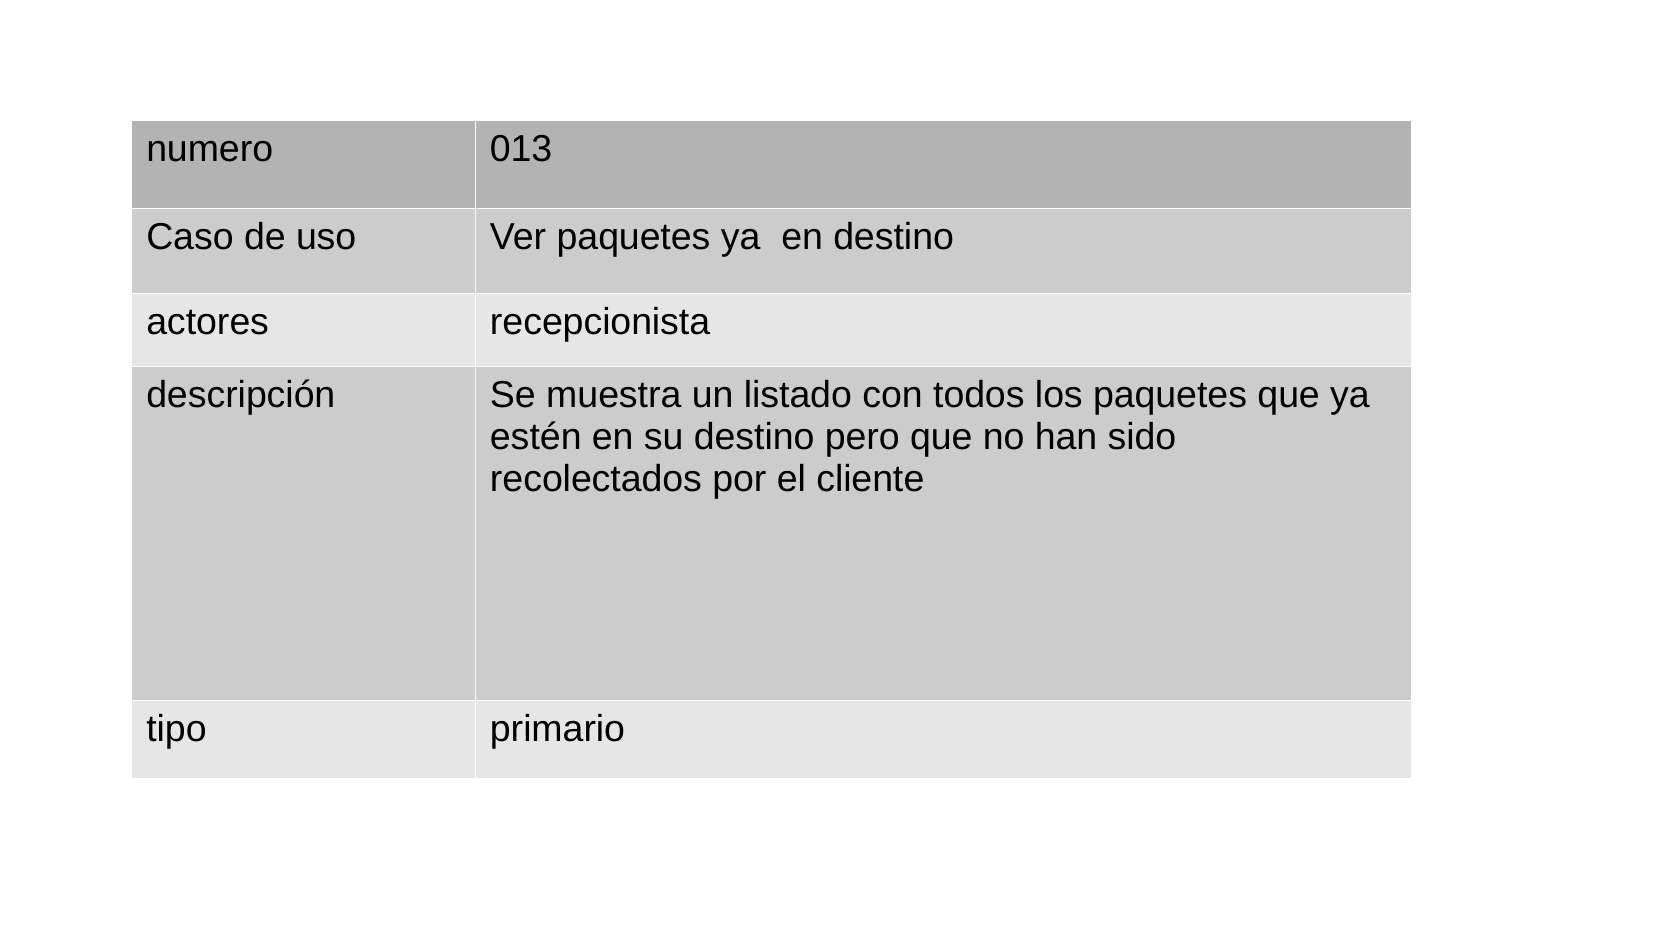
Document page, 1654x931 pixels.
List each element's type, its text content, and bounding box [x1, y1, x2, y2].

table_header 013 [476, 121, 1411, 208]
table_header numero [132, 121, 475, 208]
table_cell tipo [132, 701, 475, 778]
table_cell primario [476, 701, 1411, 778]
table_cell Se muestra un listado con todos los paquetes que ya estén en su destino pero que no han sido recolectados por el cliente [476, 367, 1411, 700]
table_cell Ver paquetes ya en destino [476, 209, 1411, 293]
table_cell Caso de uso [132, 209, 475, 293]
table_cell recepcionista [476, 294, 1411, 366]
table_cell descripción [132, 367, 475, 700]
table_cell actores [132, 294, 475, 366]
